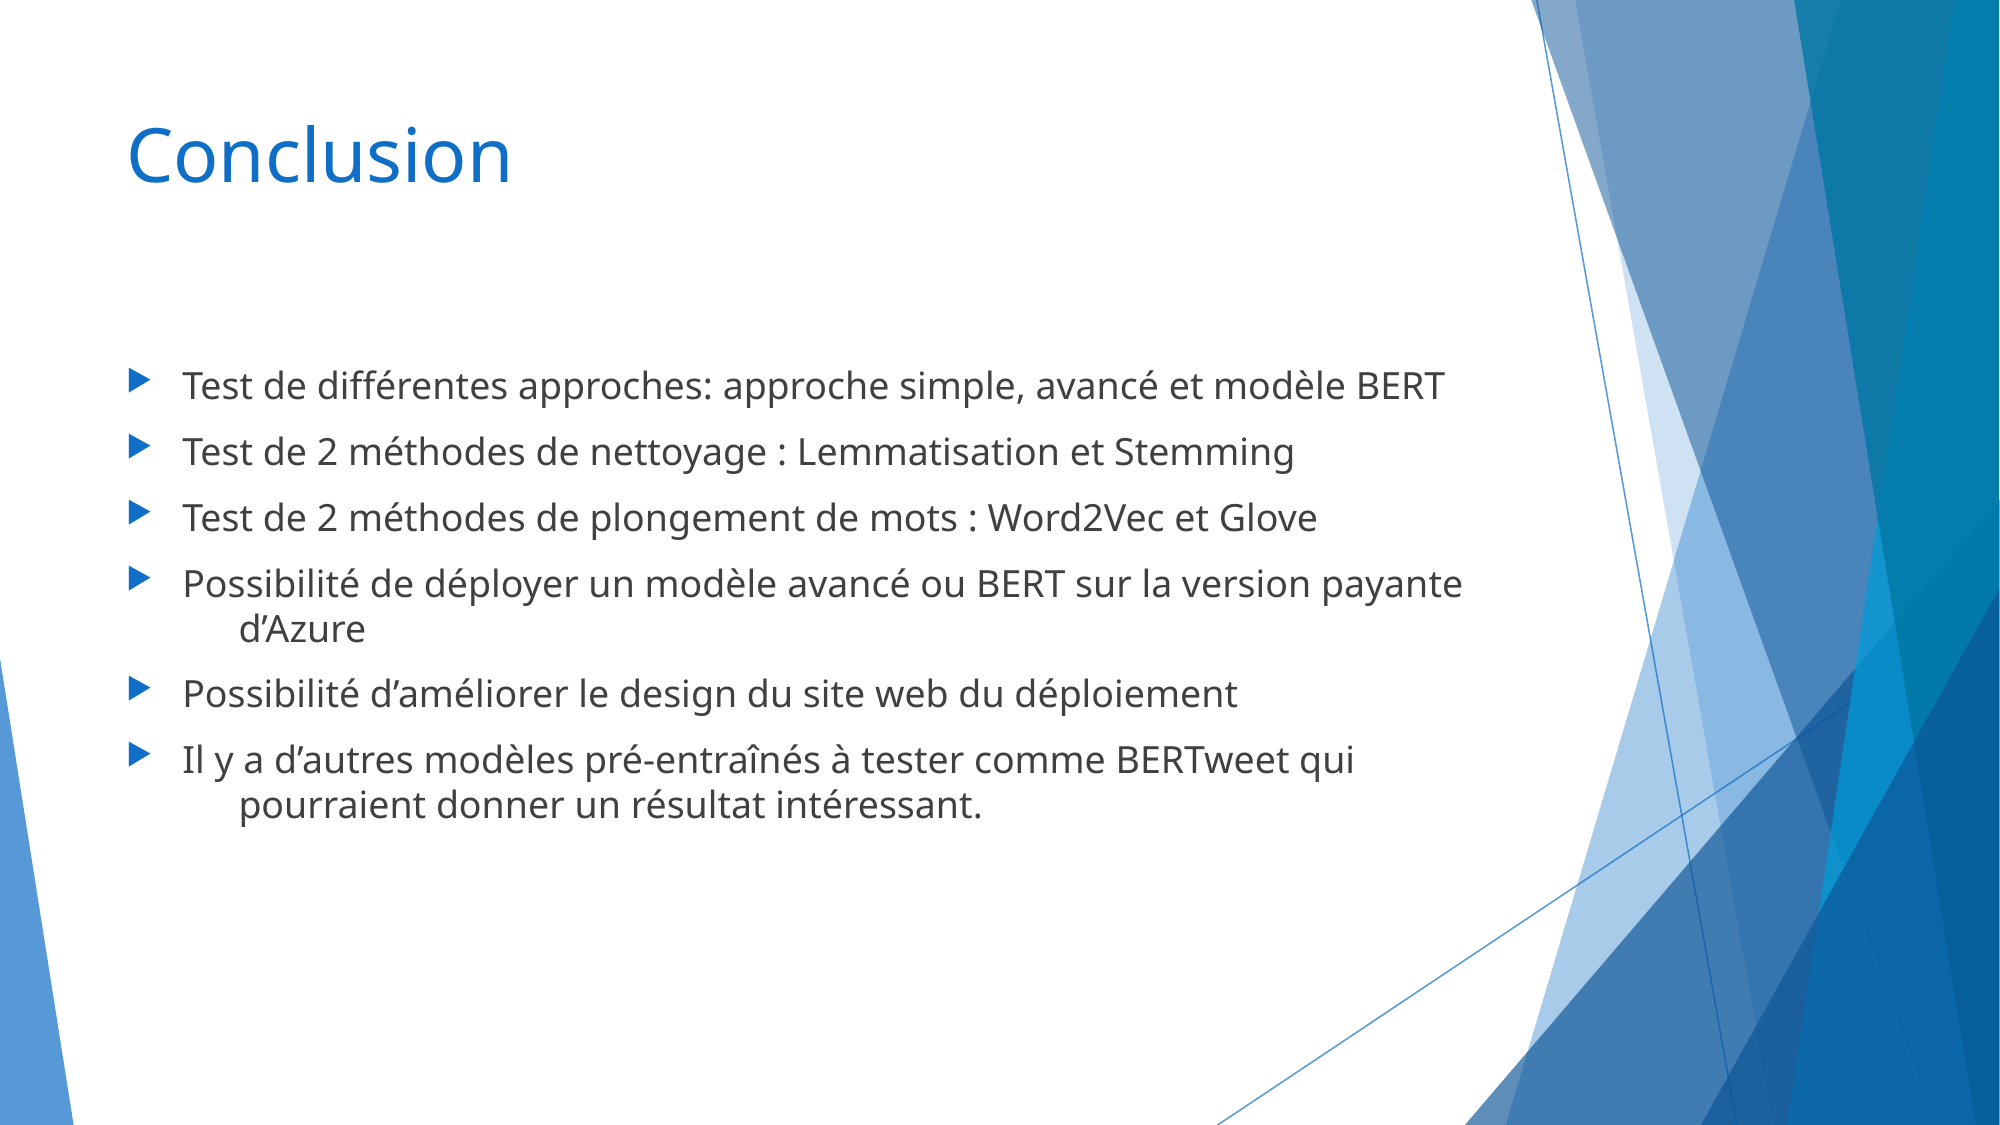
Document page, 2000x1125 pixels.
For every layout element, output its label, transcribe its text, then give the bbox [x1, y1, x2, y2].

title Conclusion [111, 99, 1521, 317]
list Test de différentes approches: approche simple, avancé et modèle BERT Test de 2 méthodes de nettoyage : Lemmatisation et Stemming Test de 2 méthodes de plongement de mots : Word2Vec et Glove Possibilité de déployer un modèle avancé ou BERT sur la version payante d’Azure Possibilité d’améliorer le design du site web du déploiement Il y a d’autres modèles pré-entraînés à tester comme BERTweet qui pourraient donner un résultat intéressant. [111, 354, 1521, 992]
